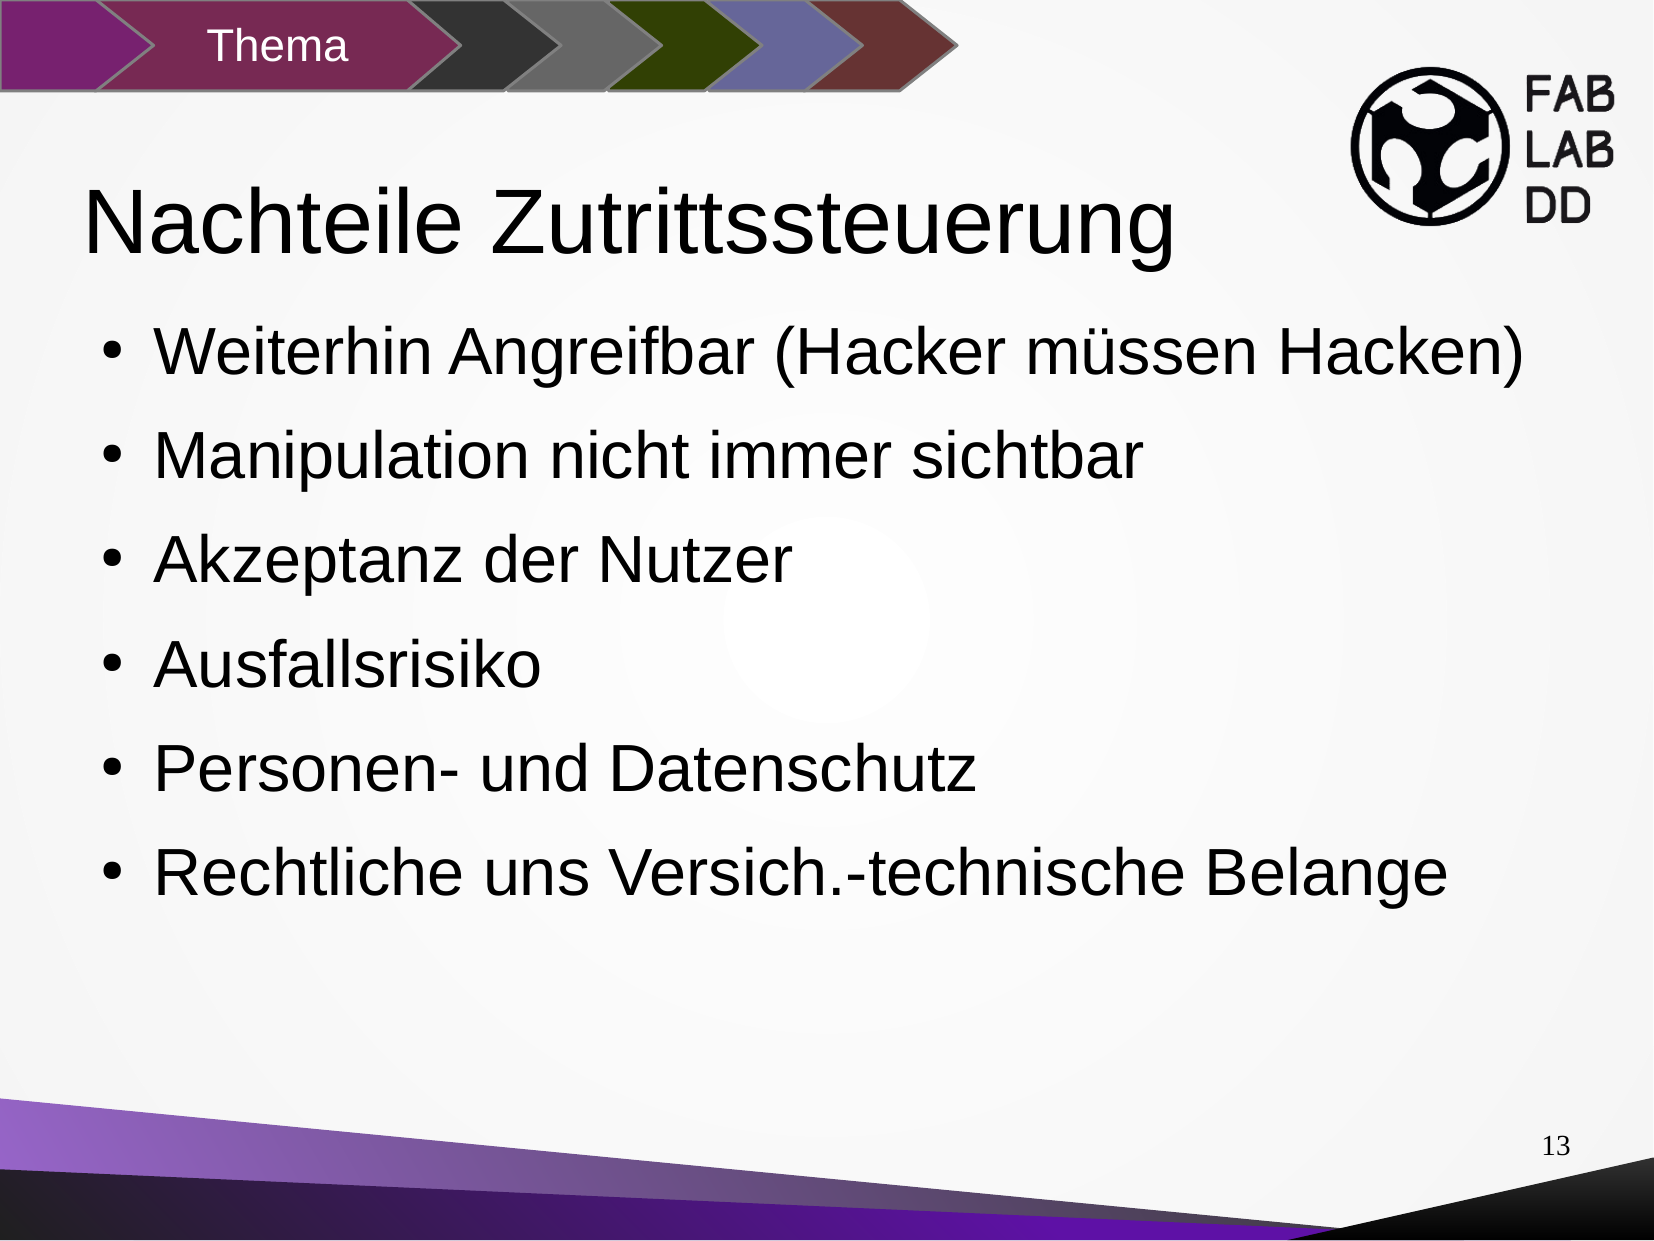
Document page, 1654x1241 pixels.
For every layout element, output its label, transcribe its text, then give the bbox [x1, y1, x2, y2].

title Nachteile Zutrittssteuerung [82, 118, 1300, 313]
text_box [0, 0, 154, 91]
text_box [409, 0, 958, 91]
list Weiterhin Angreifbar (Hacker müssen Hacken) Manipulation nicht immer sichtbar Akzeptanz der Nutzer Ausfallsrisiko Personen- und Datenschutz Rechtliche uns Versich.-technische Belange [82, 313, 1538, 1034]
text_box Thema [98, 0, 461, 91]
picture [1324, 36, 1642, 257]
